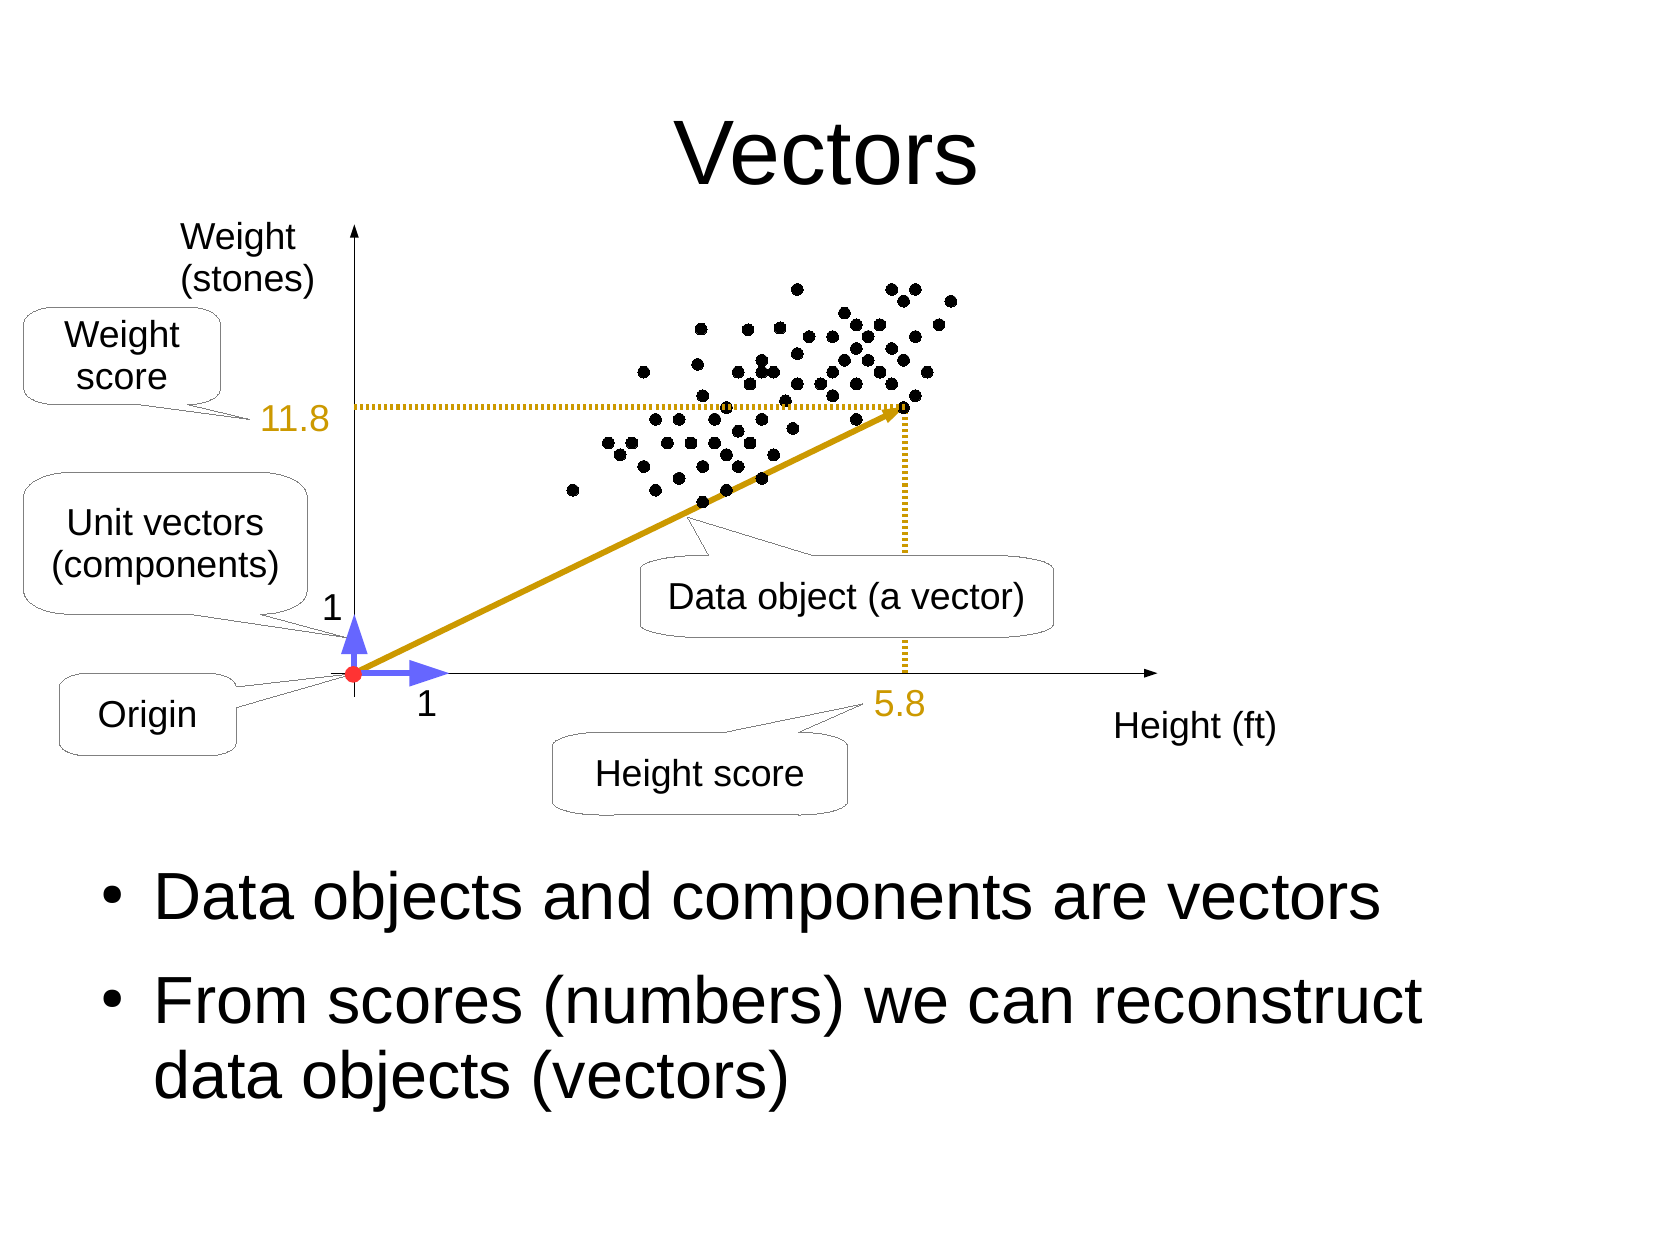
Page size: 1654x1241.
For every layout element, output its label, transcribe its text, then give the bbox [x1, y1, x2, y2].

text_box [691, 358, 704, 371]
text_box [720, 448, 733, 461]
text_box [786, 422, 799, 435]
text_box [814, 377, 827, 390]
text_box [614, 448, 627, 461]
text_box [696, 389, 709, 402]
text_box [673, 472, 686, 485]
text_box 5.8 [859, 675, 978, 745]
text_box [755, 472, 768, 485]
text_box [625, 437, 638, 449]
text_box [897, 354, 910, 367]
text_box Height (ft) [1098, 696, 1347, 796]
text_box [695, 323, 708, 335]
text_box 11.8 [245, 389, 364, 459]
title Vectors [82, 49, 1571, 257]
text_box [885, 377, 898, 390]
text_box [944, 295, 957, 308]
text_box [791, 377, 804, 390]
text_box [661, 437, 674, 449]
text_box [850, 377, 863, 390]
text_box Height score [552, 703, 863, 816]
text_box [874, 366, 886, 379]
text_box Unit vectors (components) [23, 472, 347, 638]
text_box [850, 342, 863, 355]
text_box [774, 321, 786, 334]
text_box 1 [307, 632, 329, 636]
text_box 1 [307, 578, 367, 636]
text_box [720, 401, 733, 414]
text_box [767, 448, 780, 461]
text_box [874, 318, 886, 331]
text_box [720, 484, 733, 497]
text_box [744, 377, 756, 390]
text_box [755, 354, 780, 379]
text_box [885, 283, 898, 296]
text_box [803, 330, 816, 343]
text_box [885, 342, 898, 355]
text_box [850, 413, 863, 426]
text_box [637, 366, 650, 379]
text_box Data object (a vector) [640, 517, 1054, 638]
text_box [673, 413, 686, 426]
text_box [826, 389, 839, 402]
text_box [933, 318, 945, 331]
text_box [862, 330, 875, 343]
text_box [779, 394, 792, 407]
text_box [696, 496, 709, 508]
text_box [862, 354, 875, 367]
text_box [791, 283, 804, 296]
text_box [838, 307, 851, 319]
text_box [826, 366, 839, 379]
text_box [708, 413, 721, 426]
text_box [344, 666, 362, 683]
text_box [909, 389, 922, 402]
list Data objects and components are vectors From scores (numbers) we can reconstruct data objects (vectors) [82, 858, 1571, 1205]
text_box [921, 366, 934, 379]
text_box [897, 295, 910, 308]
text_box [649, 413, 662, 426]
text_box [708, 437, 721, 449]
text_box [838, 354, 851, 367]
text_box [637, 460, 650, 473]
text_box [826, 330, 839, 343]
text_box [744, 437, 756, 449]
text_box [791, 347, 804, 360]
text_box Weight score [23, 307, 250, 420]
text_box [755, 413, 768, 426]
text_box [696, 460, 709, 473]
text_box [742, 323, 754, 336]
text_box [732, 425, 745, 438]
text_box [898, 401, 910, 414]
text_box [732, 460, 745, 473]
text_box Weight (stones) [165, 208, 414, 308]
text_box [909, 283, 922, 296]
text_box [685, 437, 697, 449]
text_box [566, 484, 579, 497]
text_box [602, 437, 615, 449]
text_box 1 [401, 675, 461, 733]
text_box [649, 484, 662, 497]
text_box [732, 366, 745, 379]
text_box [909, 330, 922, 343]
text_box [850, 318, 863, 331]
text_box Origin [59, 673, 345, 756]
